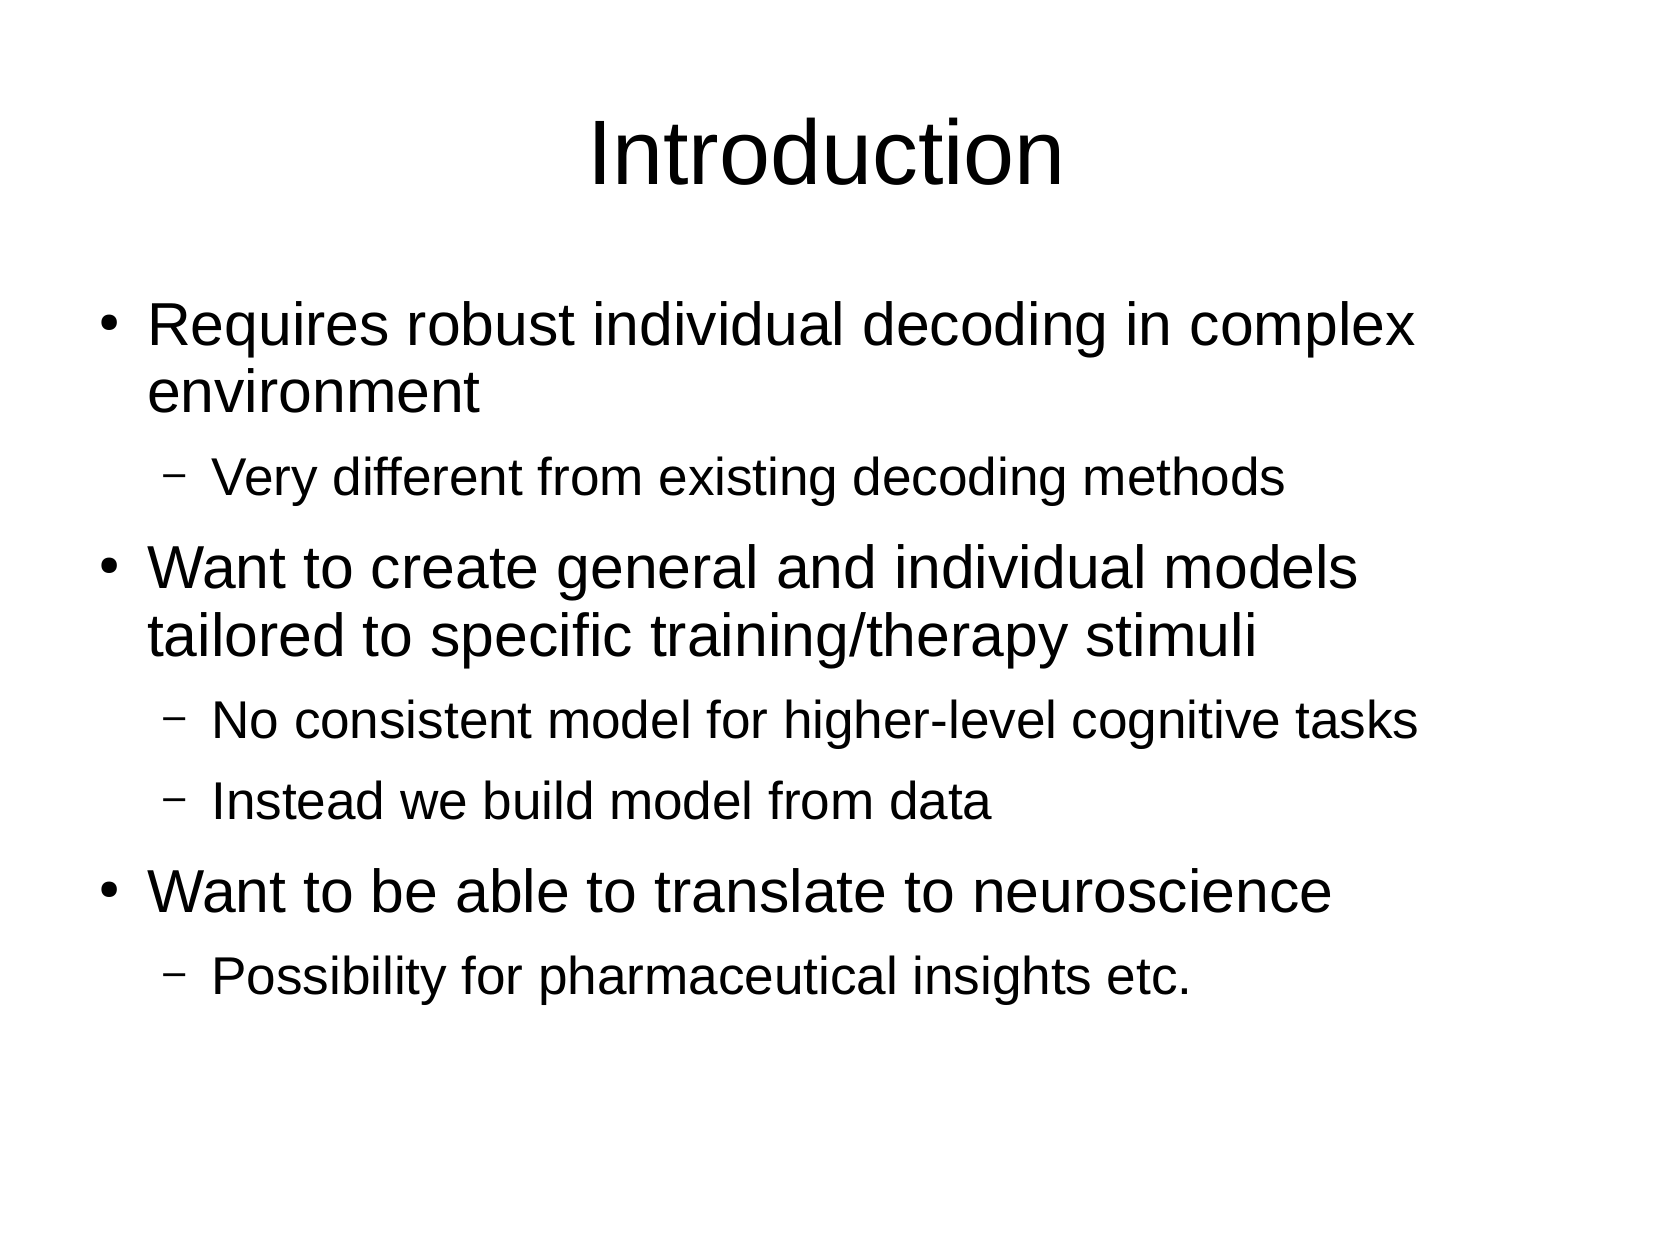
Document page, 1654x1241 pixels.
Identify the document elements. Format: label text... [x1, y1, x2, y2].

title Introduction [82, 49, 1571, 257]
list Requires robust individual decoding in complex environment Very different from existing decoding methods Want to create general and individual models tailored to specific training/therapy stimuli No consistent model for higher-level cognitive tasks Instead we build model from data Want to be able to translate to neuroscience Possibility for pharmaceutical insights etc. [82, 290, 1571, 1010]
